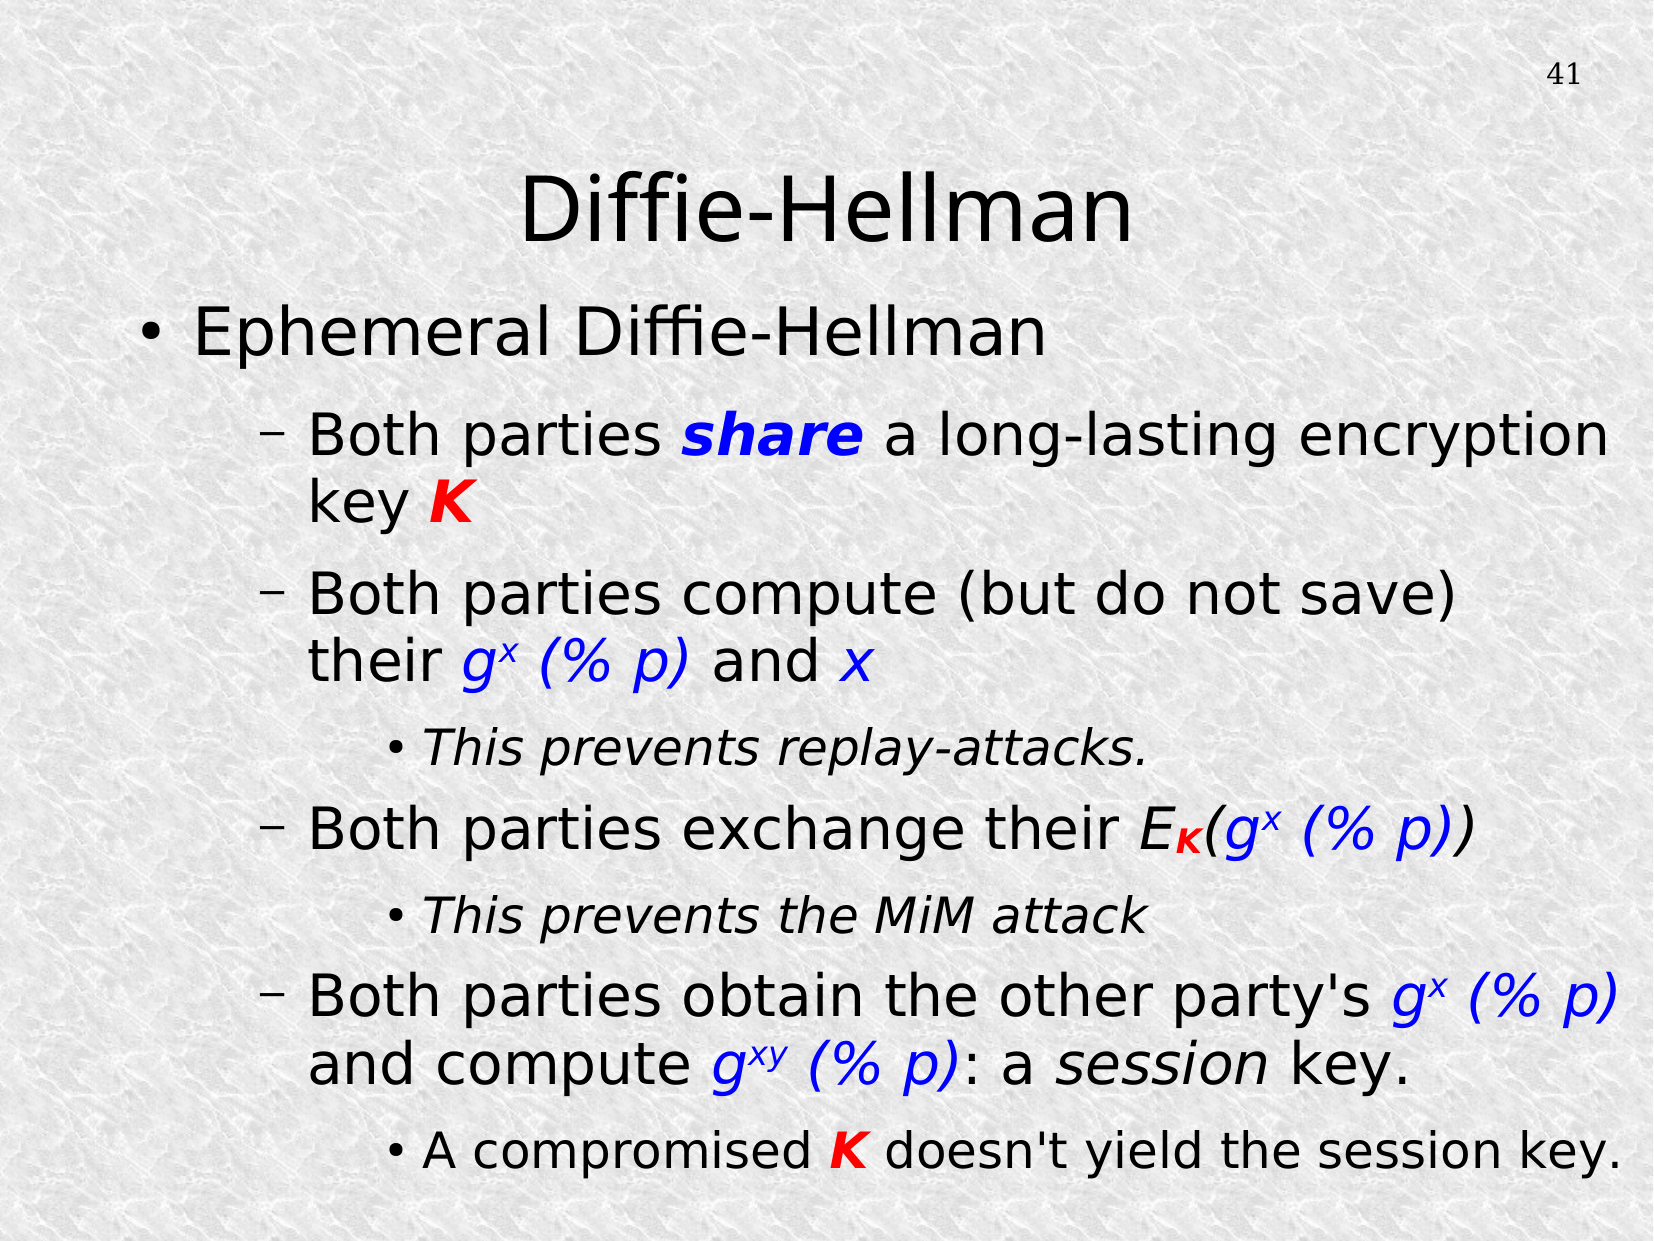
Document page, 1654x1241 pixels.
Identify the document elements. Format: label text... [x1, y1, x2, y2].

picture [0, 0, 1654, 1241]
list Ephemeral Diffie-Hellman Both parties share a long-lasting encryption key K Both parties compute (but do not save) their gx (% p) and x This prevents replay-attacks. Both parties exchange their EK(gx (% p)) This prevents the MiM attack Both parties obtain the other party's gx (% p) and compute gxy (% p): a session key. A compromised K doesn't yield the session key. [121, 293, 1627, 1241]
title Diffie-Hellman [121, 102, 1533, 293]
